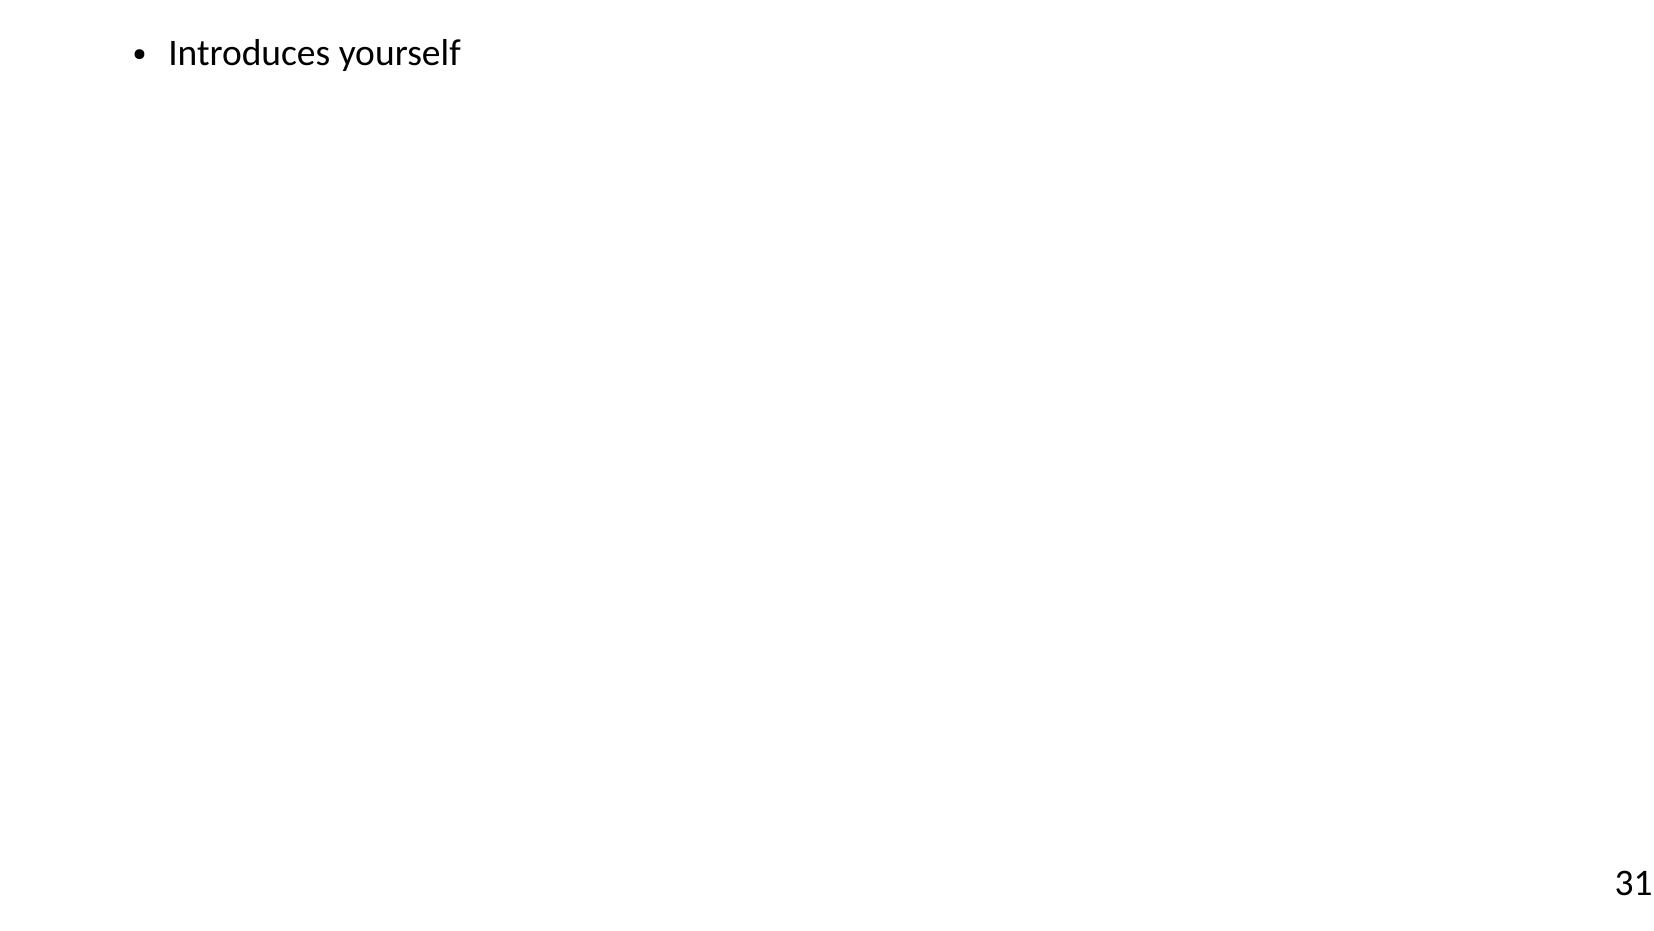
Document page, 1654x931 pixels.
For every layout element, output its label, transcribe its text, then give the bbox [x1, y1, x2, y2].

text_box Introduces yourself [118, 29, 1447, 83]
text_box <number> [1479, 860, 1654, 931]
